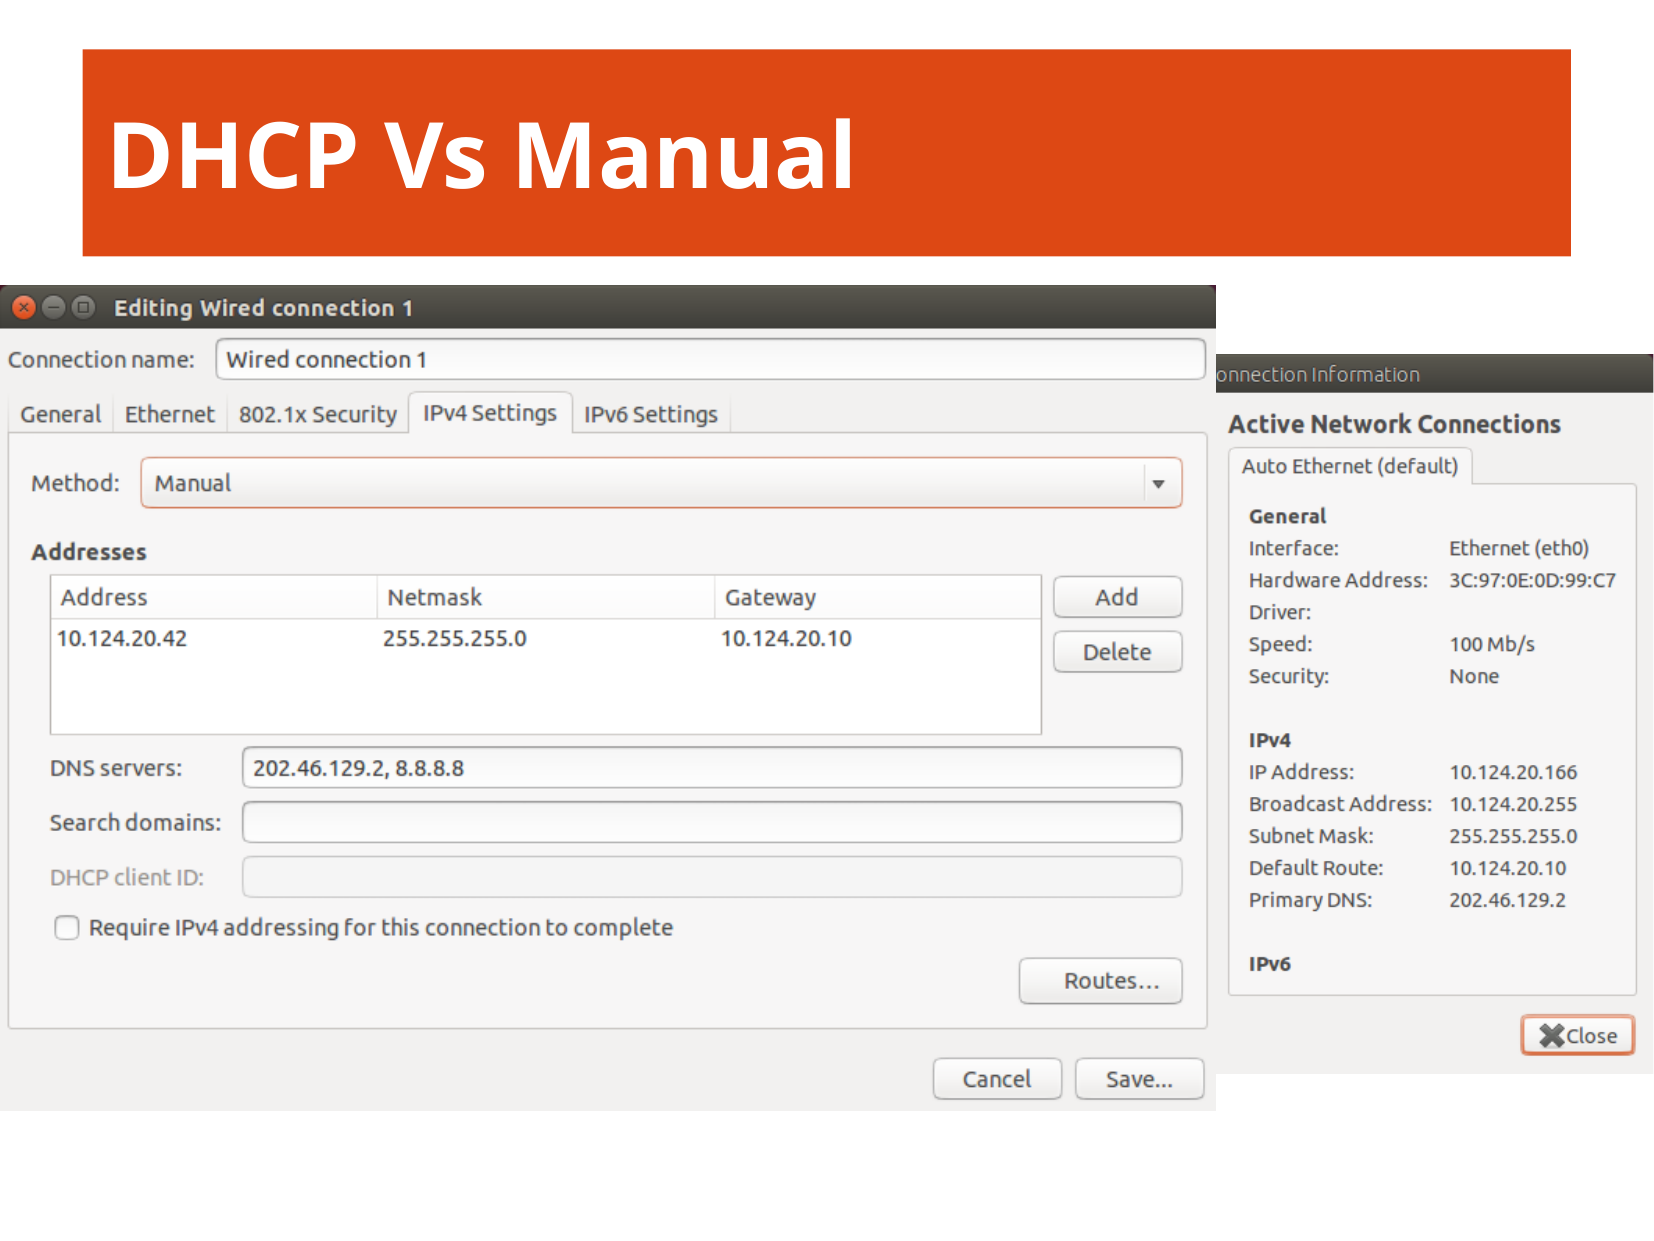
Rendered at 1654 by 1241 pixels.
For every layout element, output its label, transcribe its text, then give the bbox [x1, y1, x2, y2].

picture [0, 285, 1654, 1111]
title DHCP Vs Manual [82, 49, 1571, 257]
